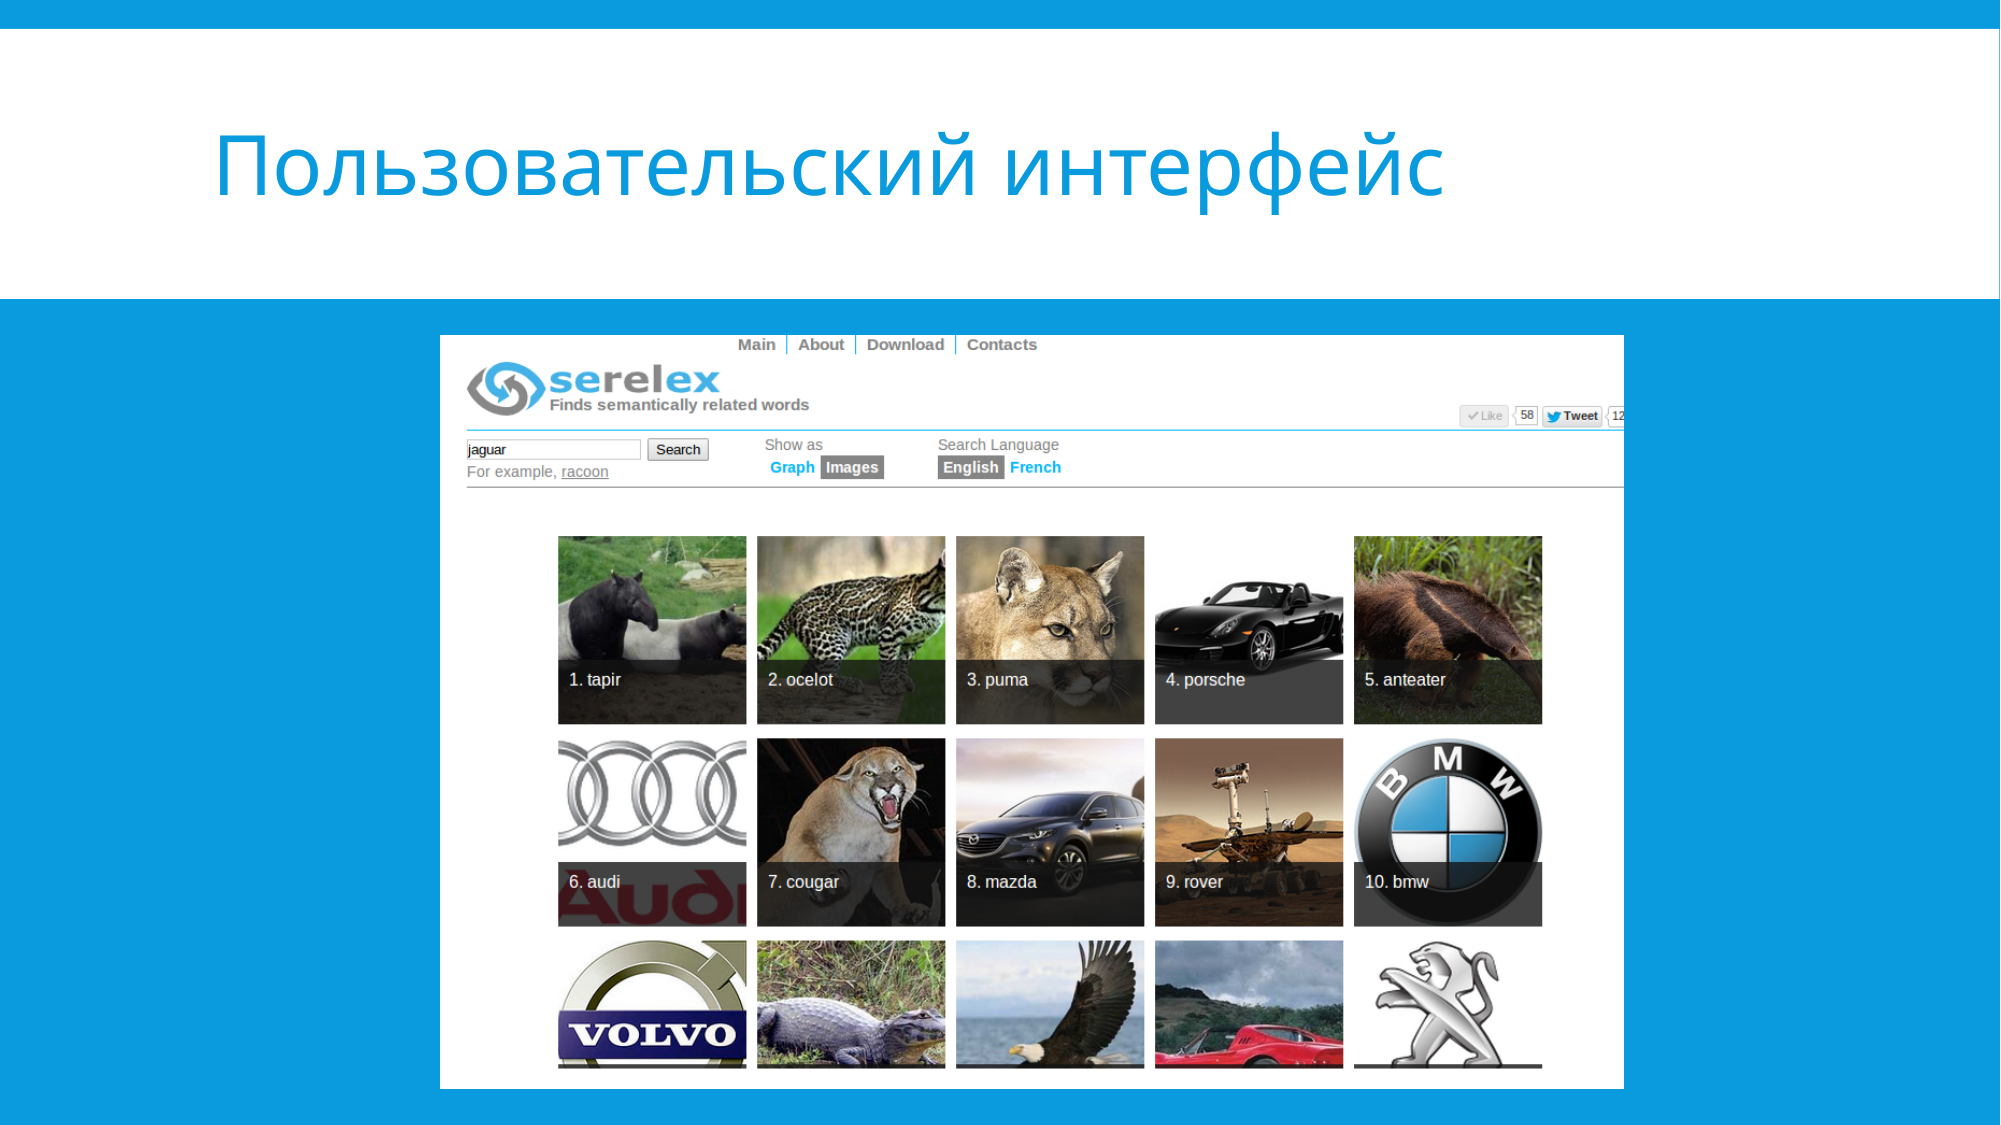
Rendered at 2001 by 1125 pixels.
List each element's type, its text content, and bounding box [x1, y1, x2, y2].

text_box Пользовательский интерфейс [197, 46, 1803, 294]
picture [441, 336, 1623, 1088]
